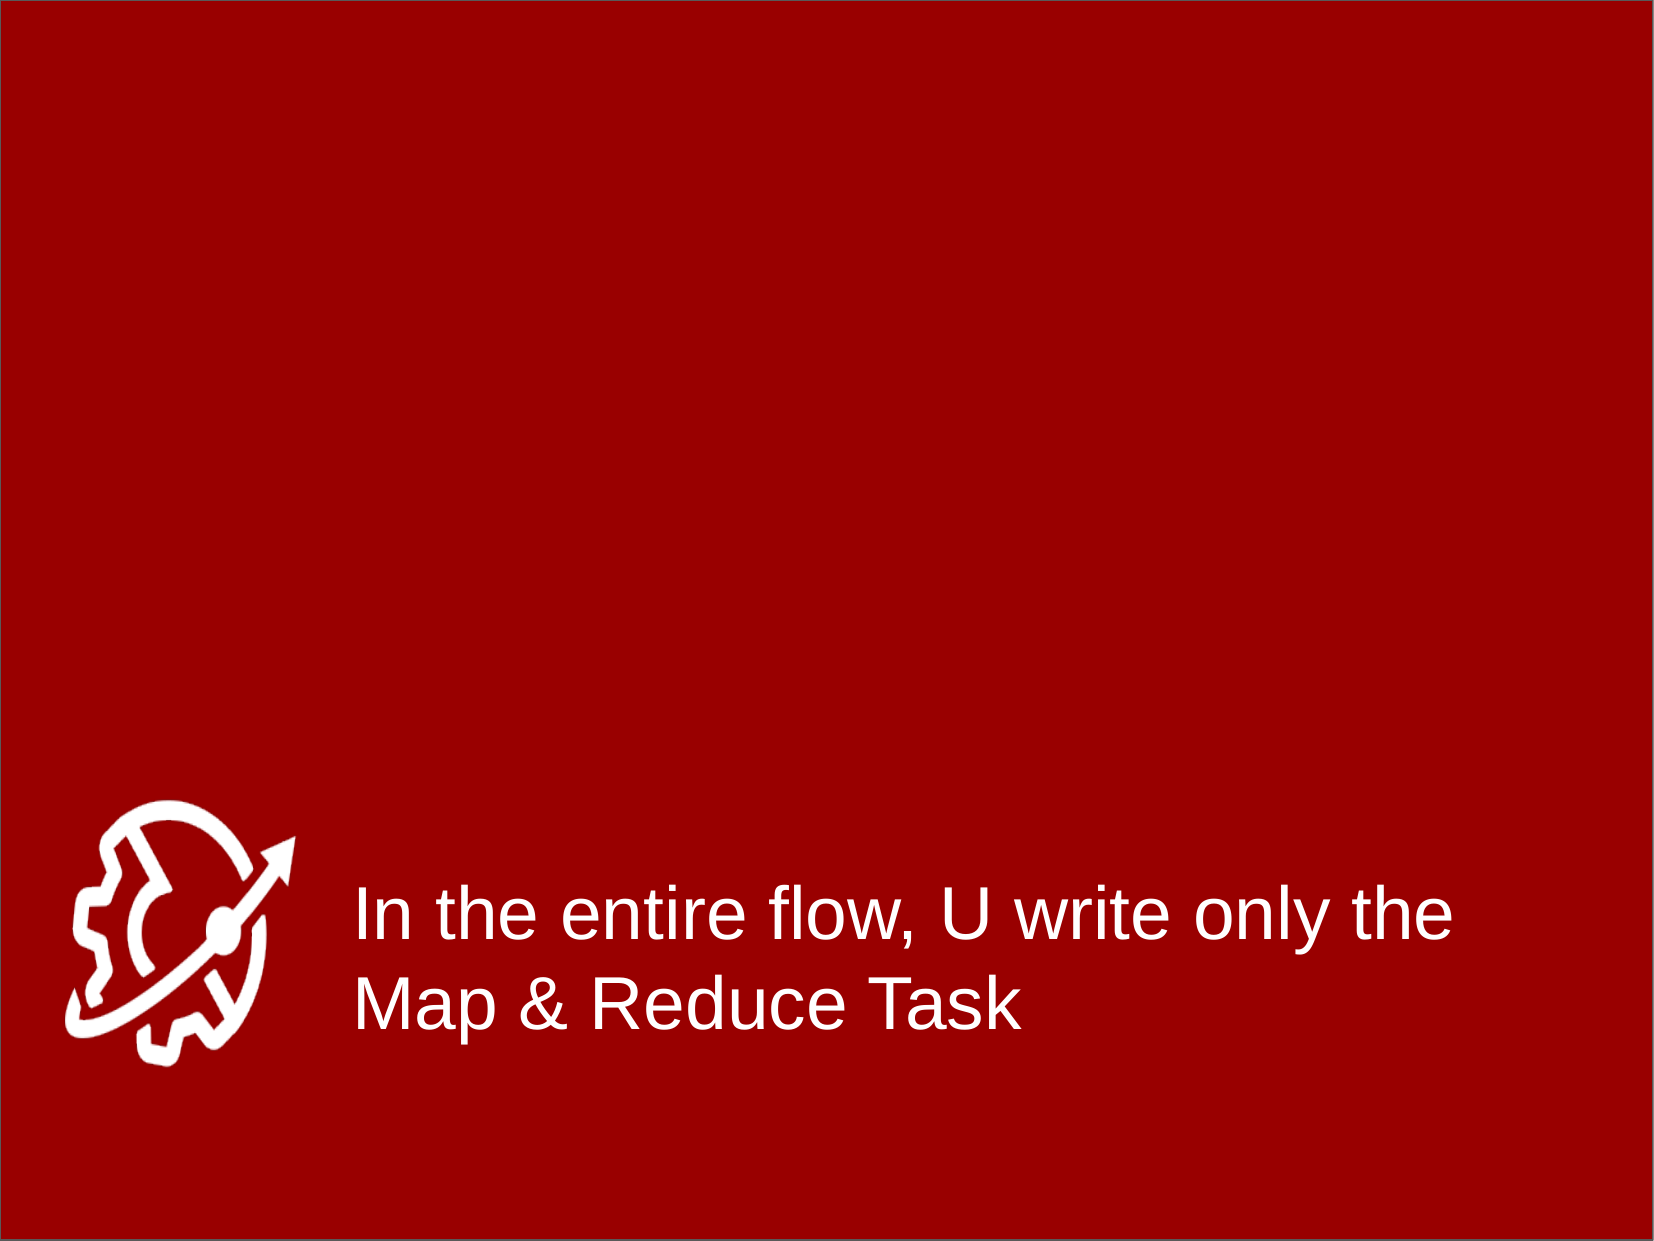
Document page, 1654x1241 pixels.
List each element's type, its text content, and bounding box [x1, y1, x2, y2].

picture [51, 790, 307, 1076]
text_box In the entire flow, U write only the Map & Reduce Task [337, 565, 1597, 1060]
